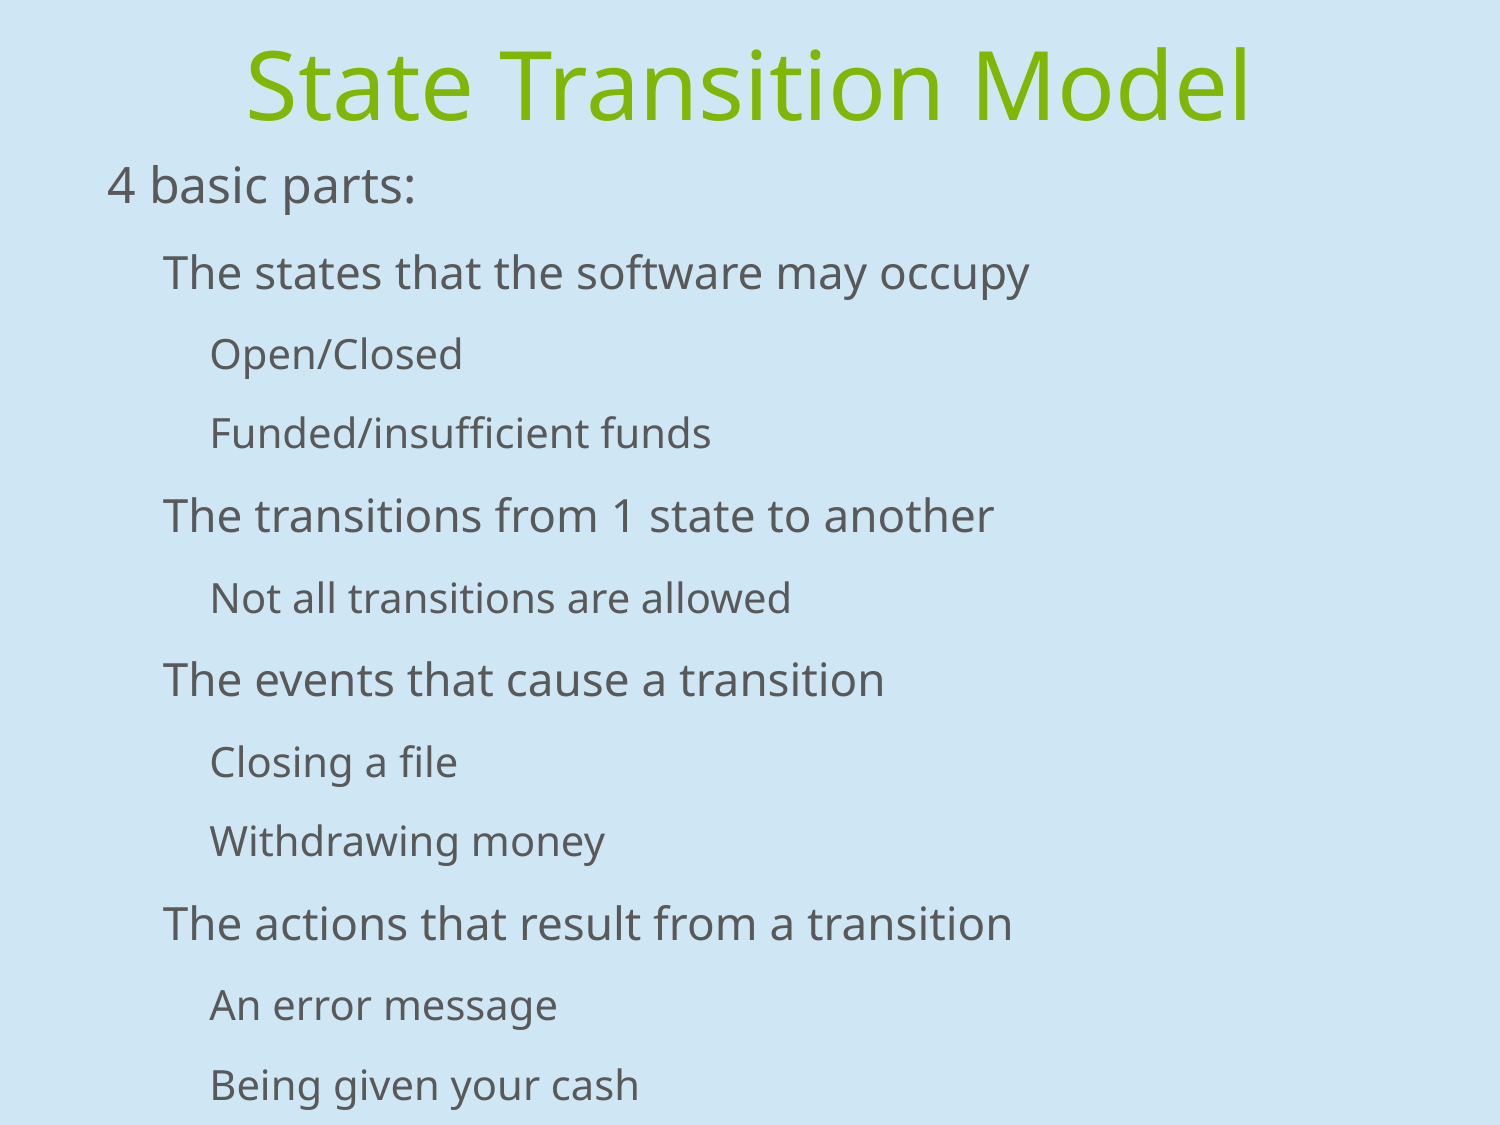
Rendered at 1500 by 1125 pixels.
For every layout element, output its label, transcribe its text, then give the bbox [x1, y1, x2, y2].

title State Transition Model [90, 17, 1410, 146]
list 4 basic parts: The states that the software may occupy Open/Closed Funded/insufficient funds The transitions from 1 state to another Not all transitions are allowed The events that cause a transition Closing a file Withdrawing money The actions that result from a transition An error message Being given your cash We can see that in any given state, 1 event can cause only 1 action, but that the same event – from a different state – may cause a different action and a different end state Example: If you request to withdraw $100 from an ATM You may be given cash Later you can make the same request, but it may be refused because of insufficient funds This later refusal is because the state of your bank account has changed from having sufficient funds to having insufficient funds The transaction that caused your account to change its state was probably the earlier withdrawal A state diagram can represent a model from the point of view of the system, the account, or the customer [35, 146, 1477, 1110]
